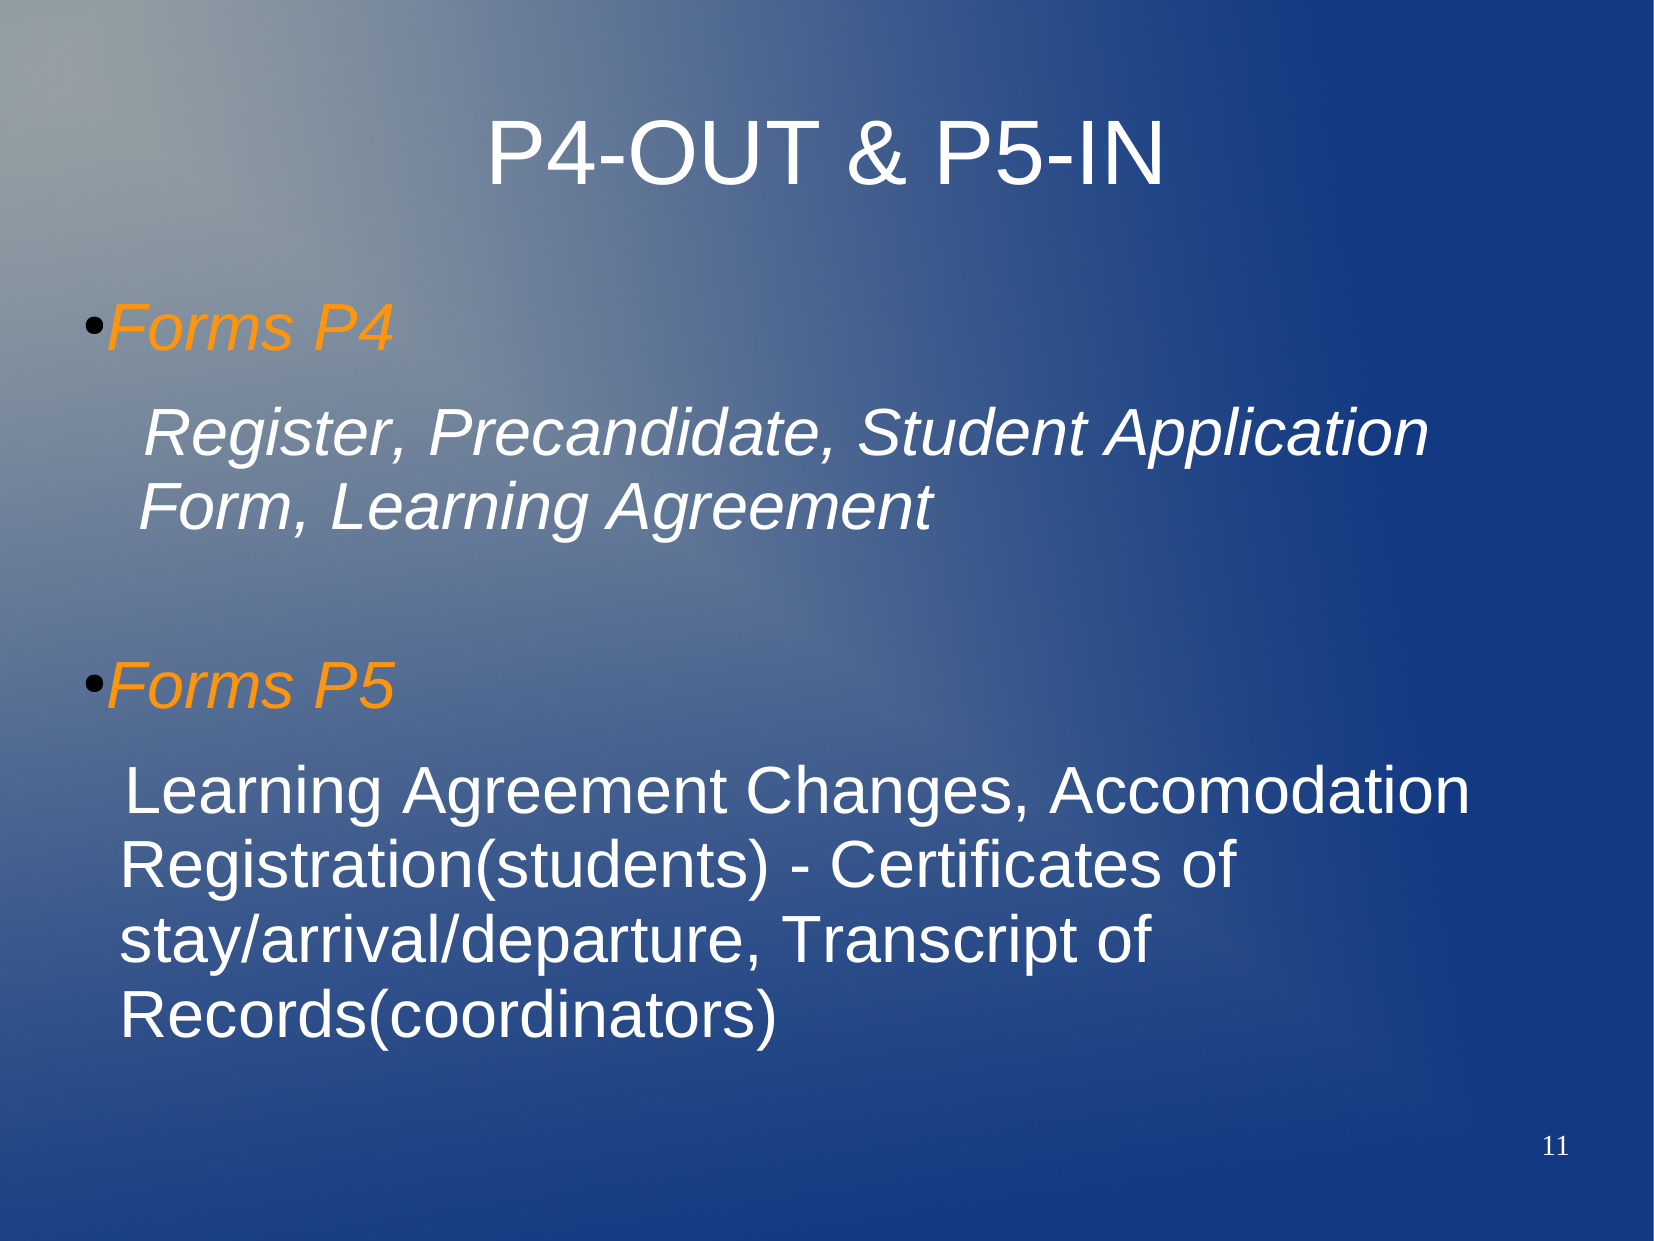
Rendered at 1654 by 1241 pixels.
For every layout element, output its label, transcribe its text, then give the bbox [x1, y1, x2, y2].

title P4-OUT & P5-IN [82, 49, 1571, 257]
picture [0, 0, 1654, 1241]
list Forms P4 Register, Precandidate, Student Application Form, Learning Agreement Forms P5 Learning Agreement Changes, Accomodation Registration(students) - Certificates of stay/arrival/departure, Transcript of Records(coordinators) [82, 290, 1571, 1241]
